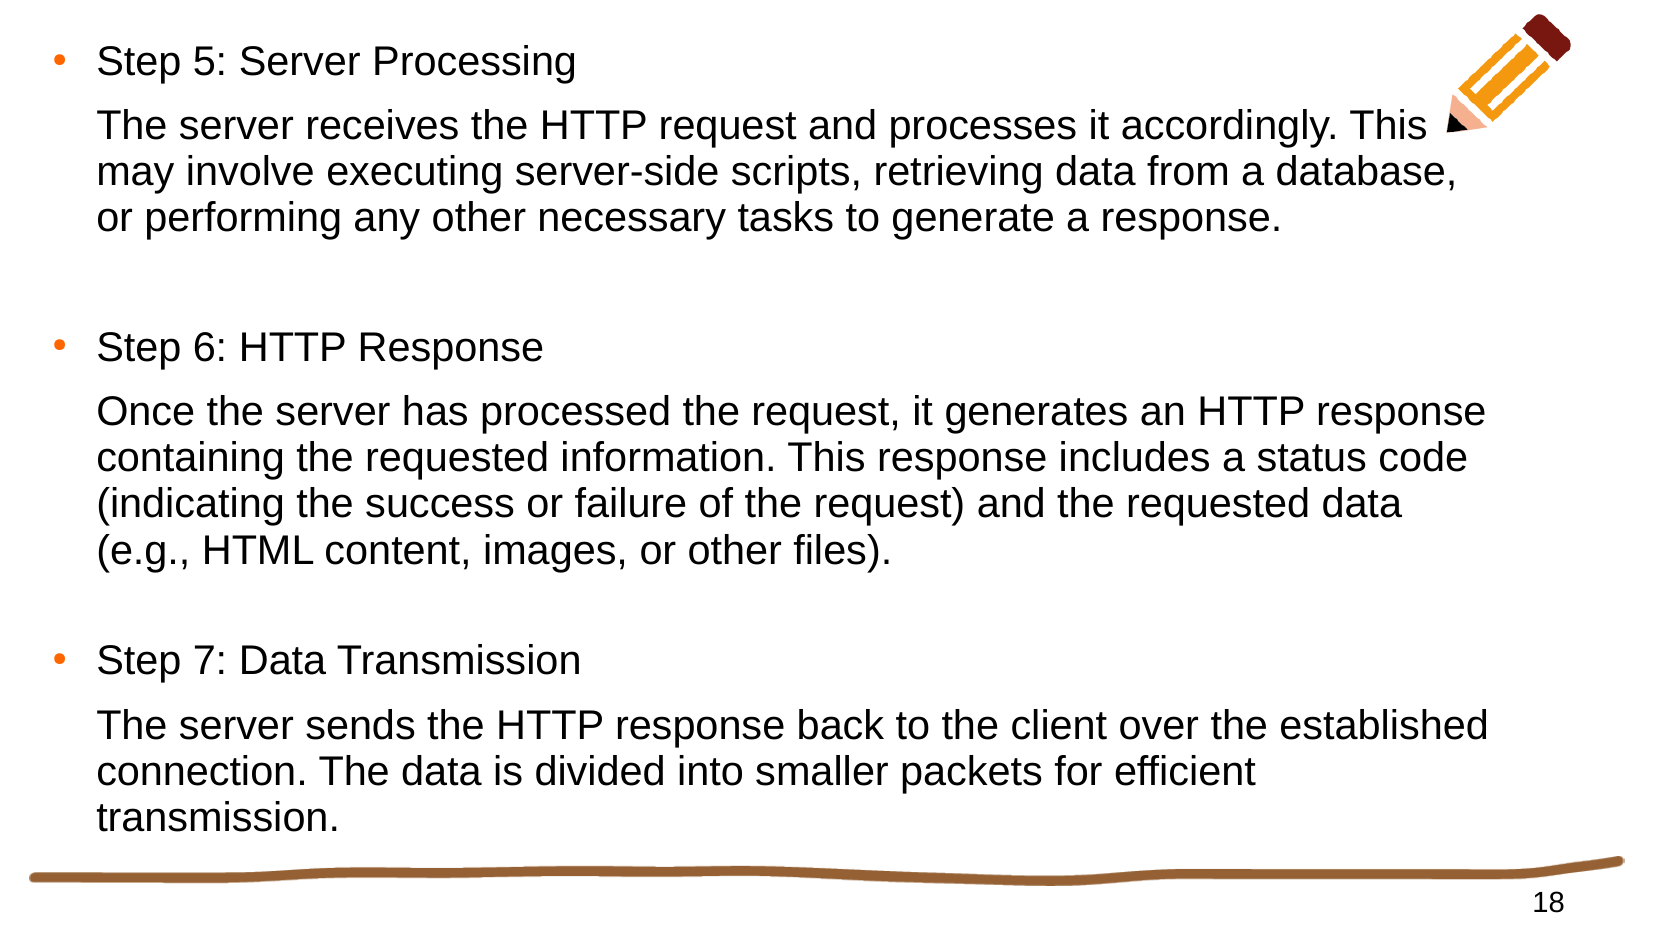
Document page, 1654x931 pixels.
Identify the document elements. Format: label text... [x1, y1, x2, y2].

picture [1446, 14, 1571, 133]
list Step 5: Server Processing The server receives the HTTP request and processes it accordingly. This may involve executing server-side scripts, retrieving data from a database, or performing any other necessary tasks to generate a response. Step 6: HTTP Response Once the server has processed the request, it generates an HTTP response containing the requested information. This response includes a status code (indicating the success or failure of the request) and the requested data (e.g., HTML content, images, or other files). Step 7: Data Transmission The server sends the HTTP response back to the client over the established connection. The data is divided into smaller packets for efficient transmission. [37, 37, 1501, 857]
picture [29, 856, 1625, 886]
